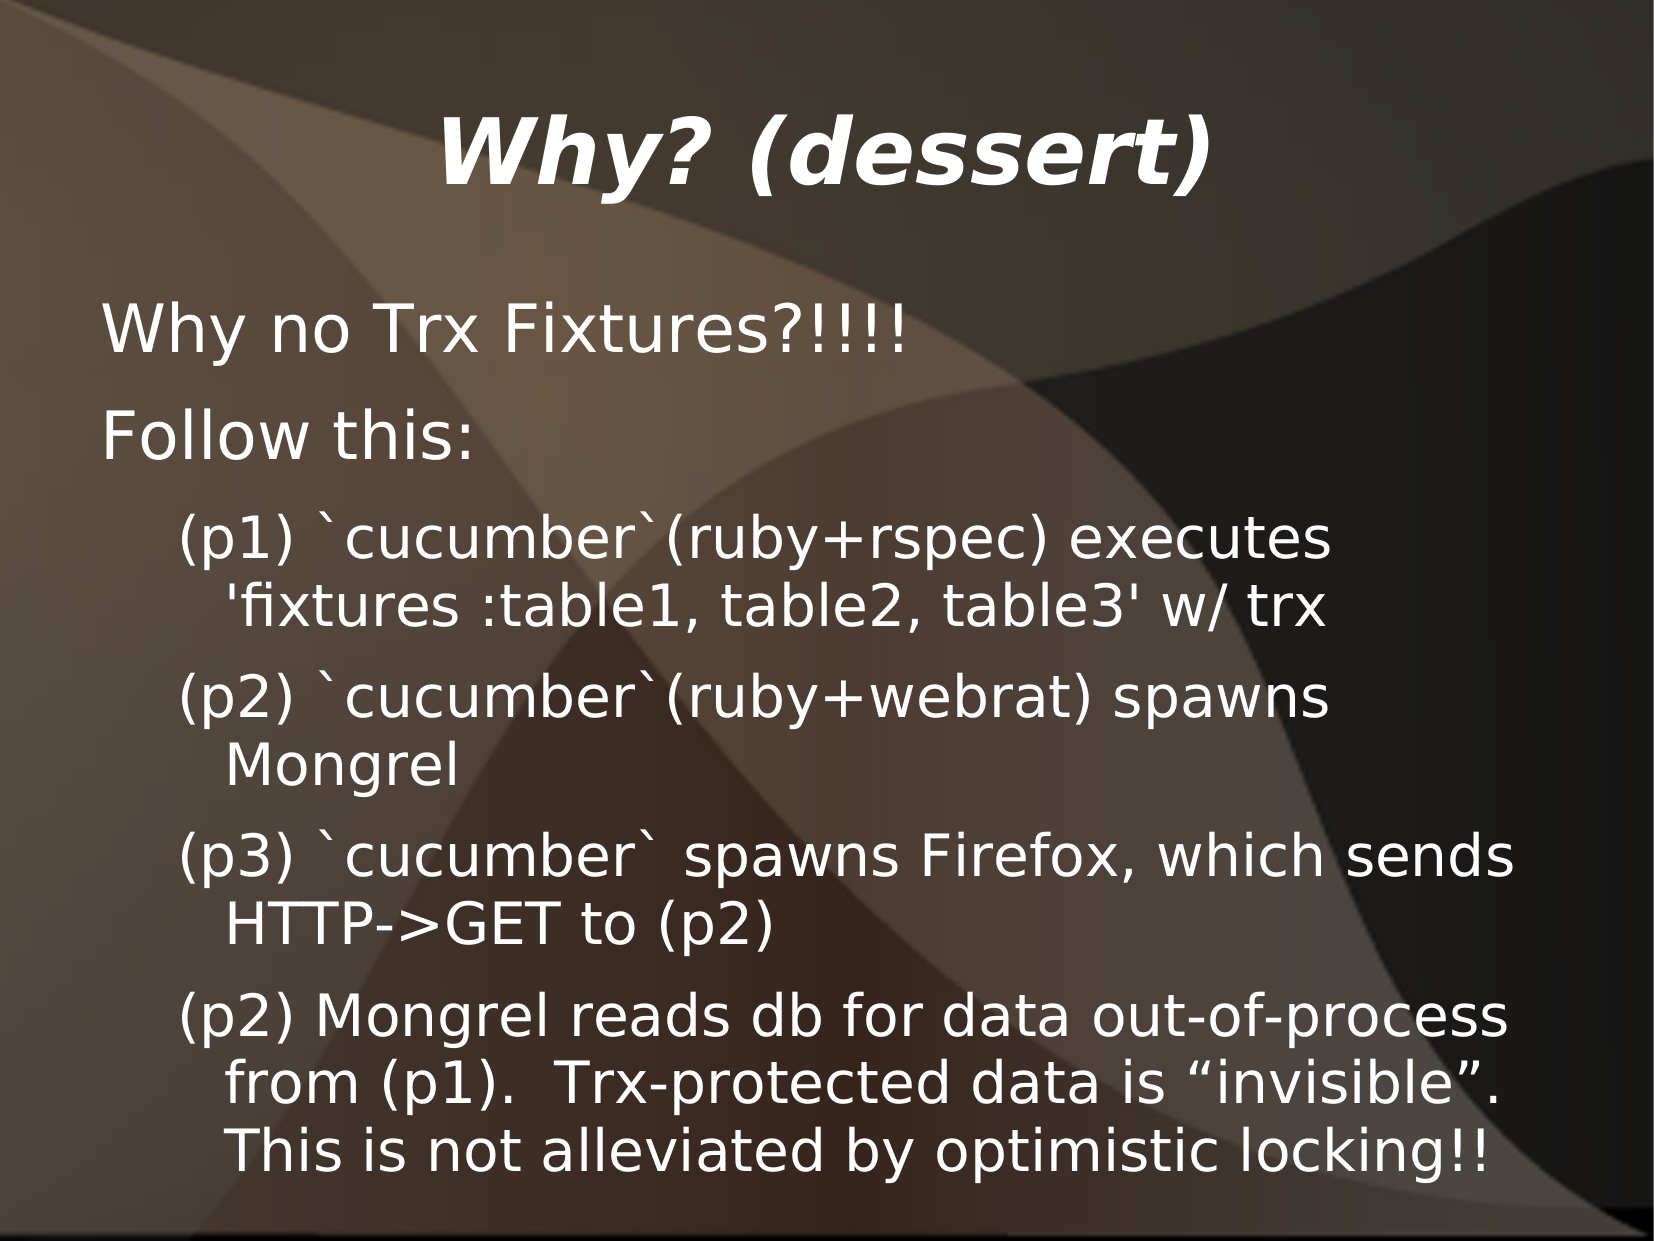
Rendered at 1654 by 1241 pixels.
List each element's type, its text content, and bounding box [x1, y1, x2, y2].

picture [0, 0, 1654, 1241]
list Why no Trx Fixtures?!!!! Follow this: (p1) `cucumber`(ruby+rspec) executes 'fixtures :table1, table2, table3' w/ trx (p2) `cucumber`(ruby+webrat) spawns Mongrel (p3) `cucumber` spawns Firefox, which sends HTTP->GET to (p2) (p2) Mongrel reads db for data out-of-process from (p1). Trx-protected data is “invisible”. This is not alleviated by optimistic locking!! [82, 290, 1571, 1186]
title Why? (dessert) [82, 56, 1571, 250]
